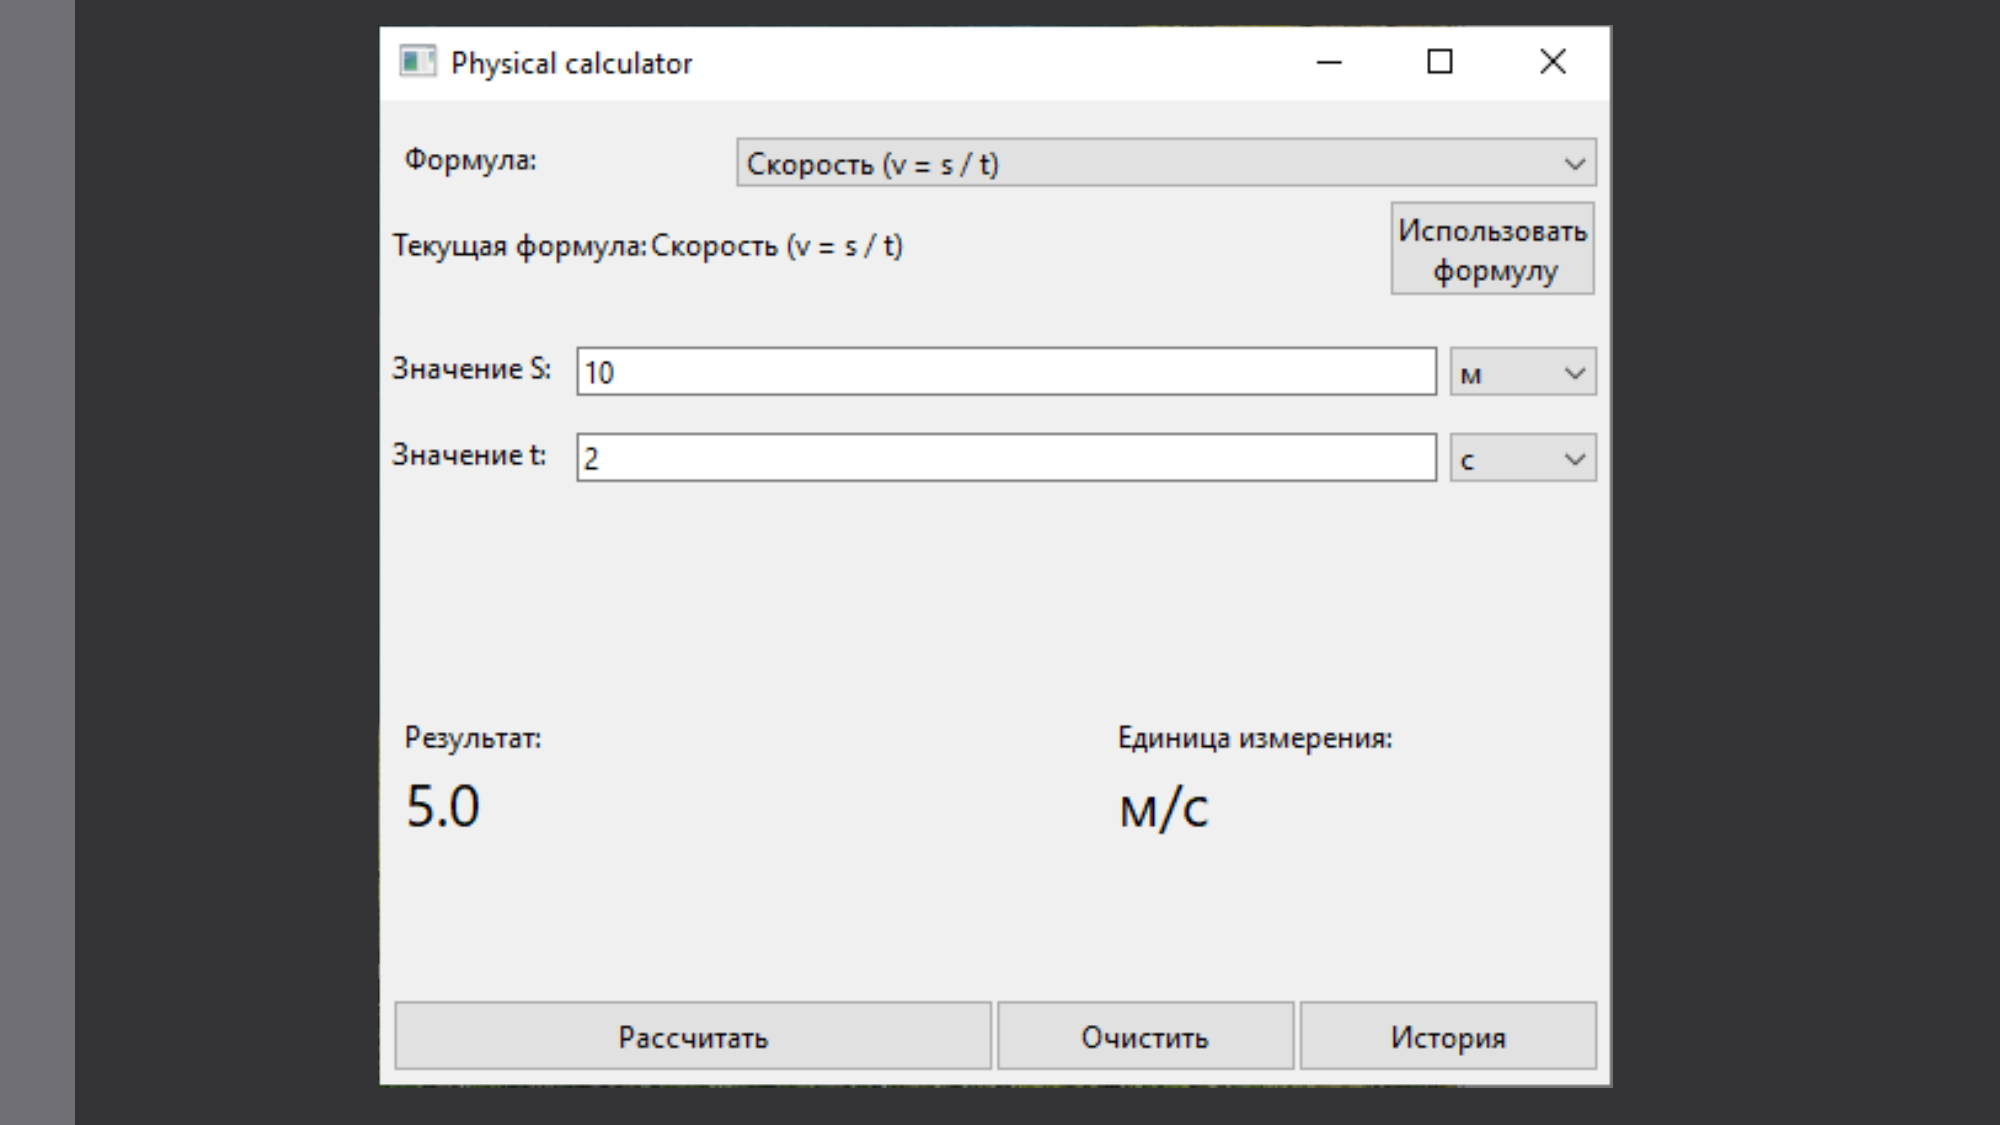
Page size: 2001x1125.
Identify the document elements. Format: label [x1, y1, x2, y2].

picture [378, 25, 1613, 1088]
